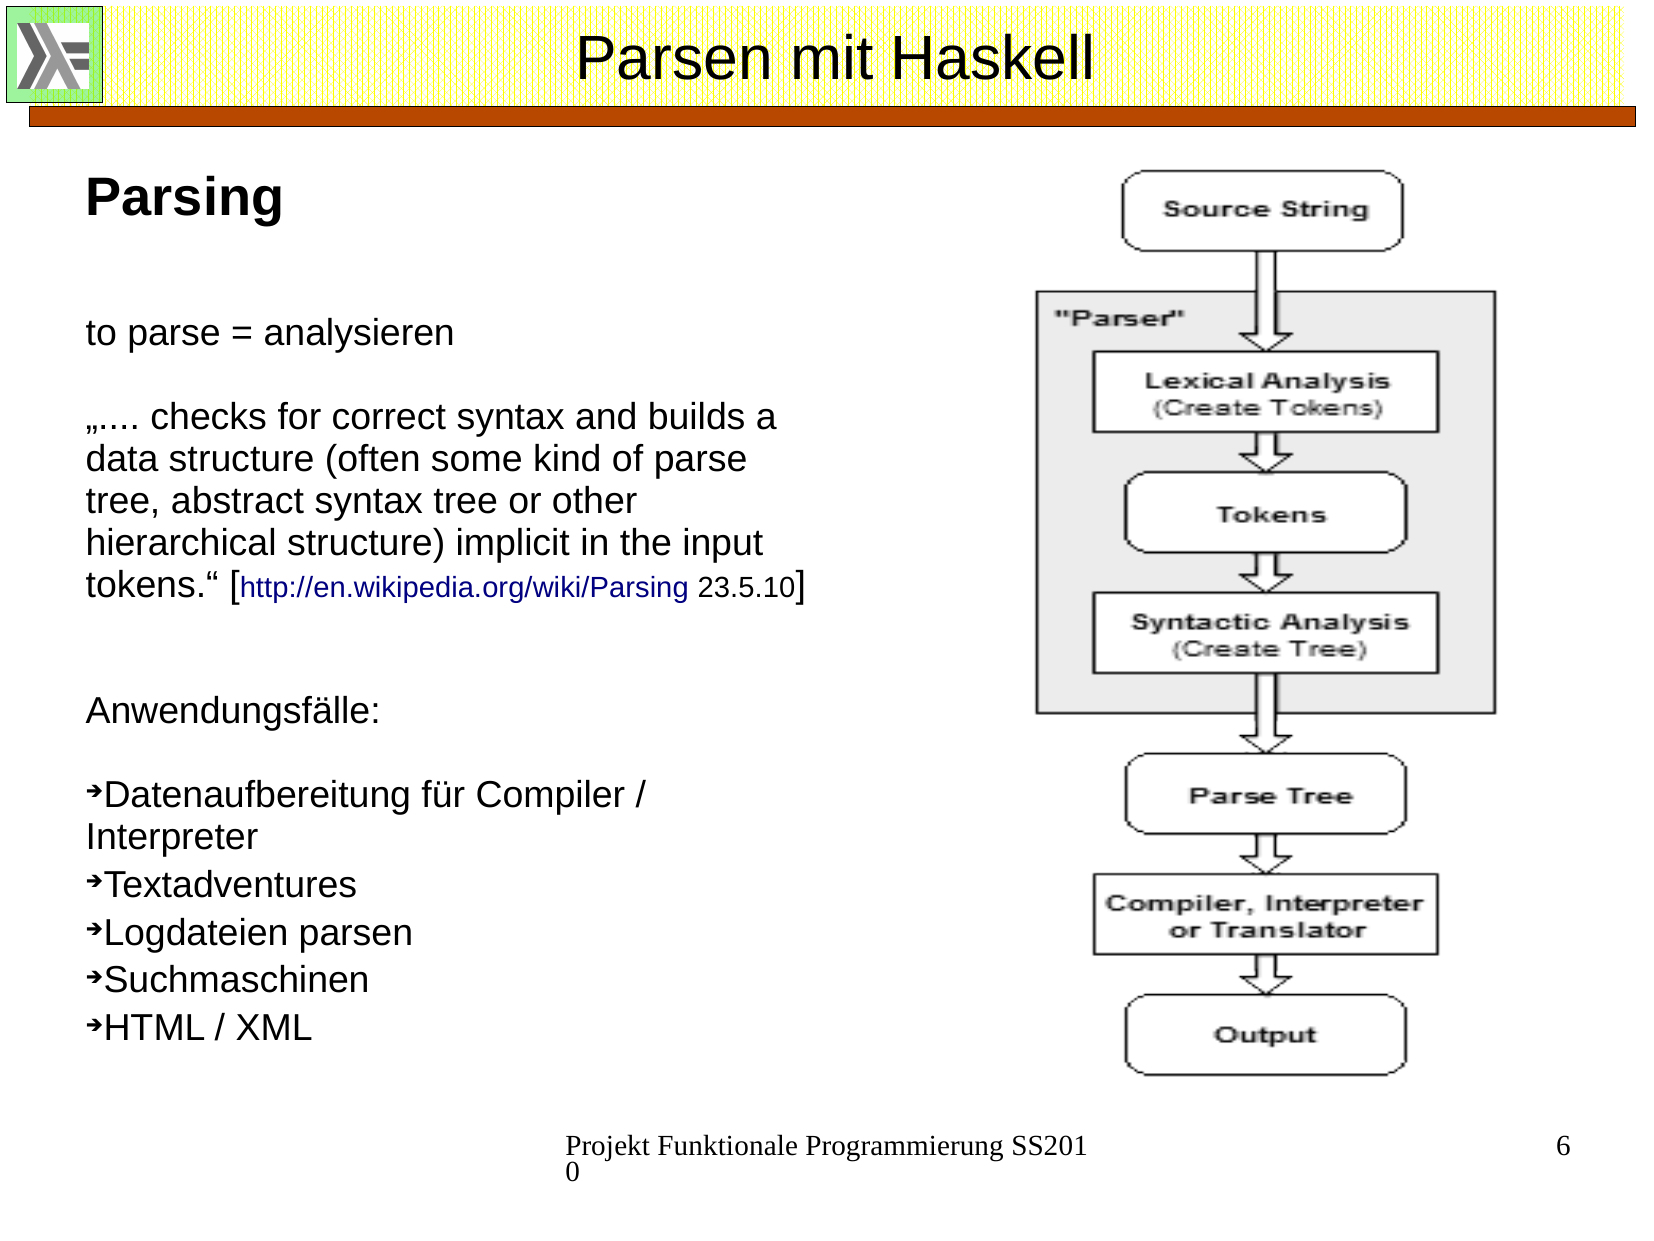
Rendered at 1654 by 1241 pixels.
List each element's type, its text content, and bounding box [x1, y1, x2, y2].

text_box [6, 5, 1636, 127]
picture [17, 23, 89, 89]
picture [1033, 168, 1501, 1081]
title Parsen mit Haskell [206, 15, 1465, 101]
text_box Parsing to parse = analysieren „.... checks for correct syntax and builds a data structure (often some kind of parse tree, abstract syntax tree or other hierarchical structure) implicit in the input tokens.“ [http://en.wikipedia.org/wiki/Parsing 23.5.10] Anwendungsfälle: Datenaufbereitung für Compiler / Interpreter Textadventures Logdateien parsen Suchmaschinen HTML / XML [70, 159, 839, 1105]
